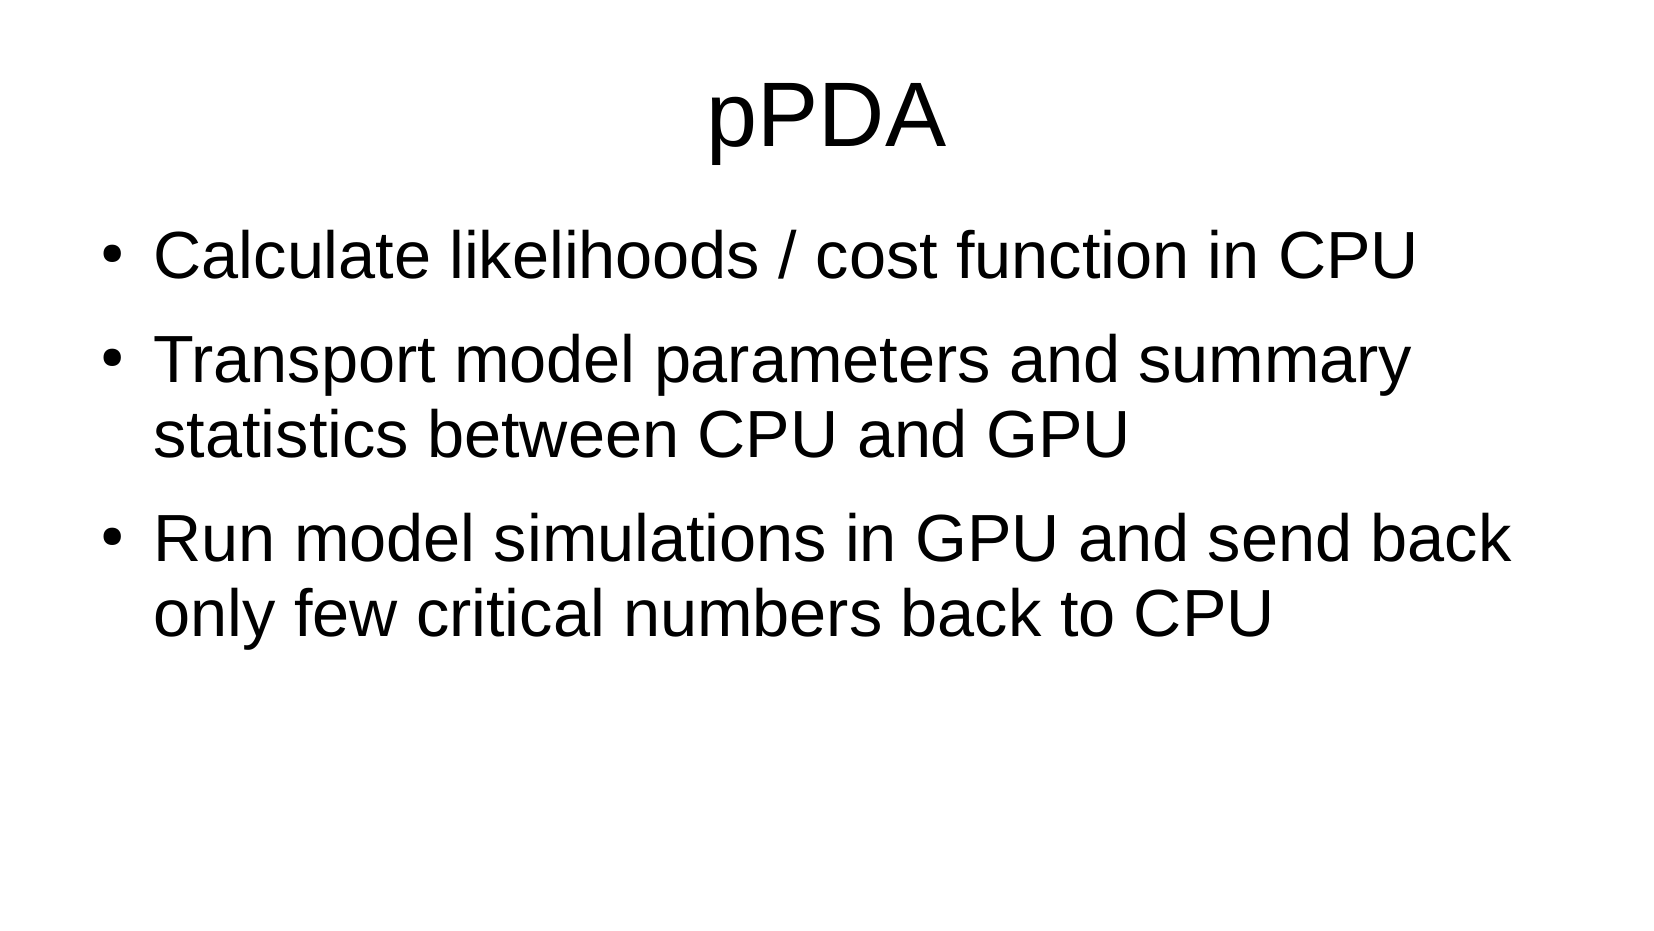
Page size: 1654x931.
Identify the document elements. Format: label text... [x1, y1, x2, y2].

list Calculate likelihoods / cost function in CPU Transport model parameters and summary statistics between CPU and GPU Run model simulations in GPU and send back only few critical numbers back to CPU [82, 217, 1571, 758]
title pPDA [82, 37, 1571, 193]
